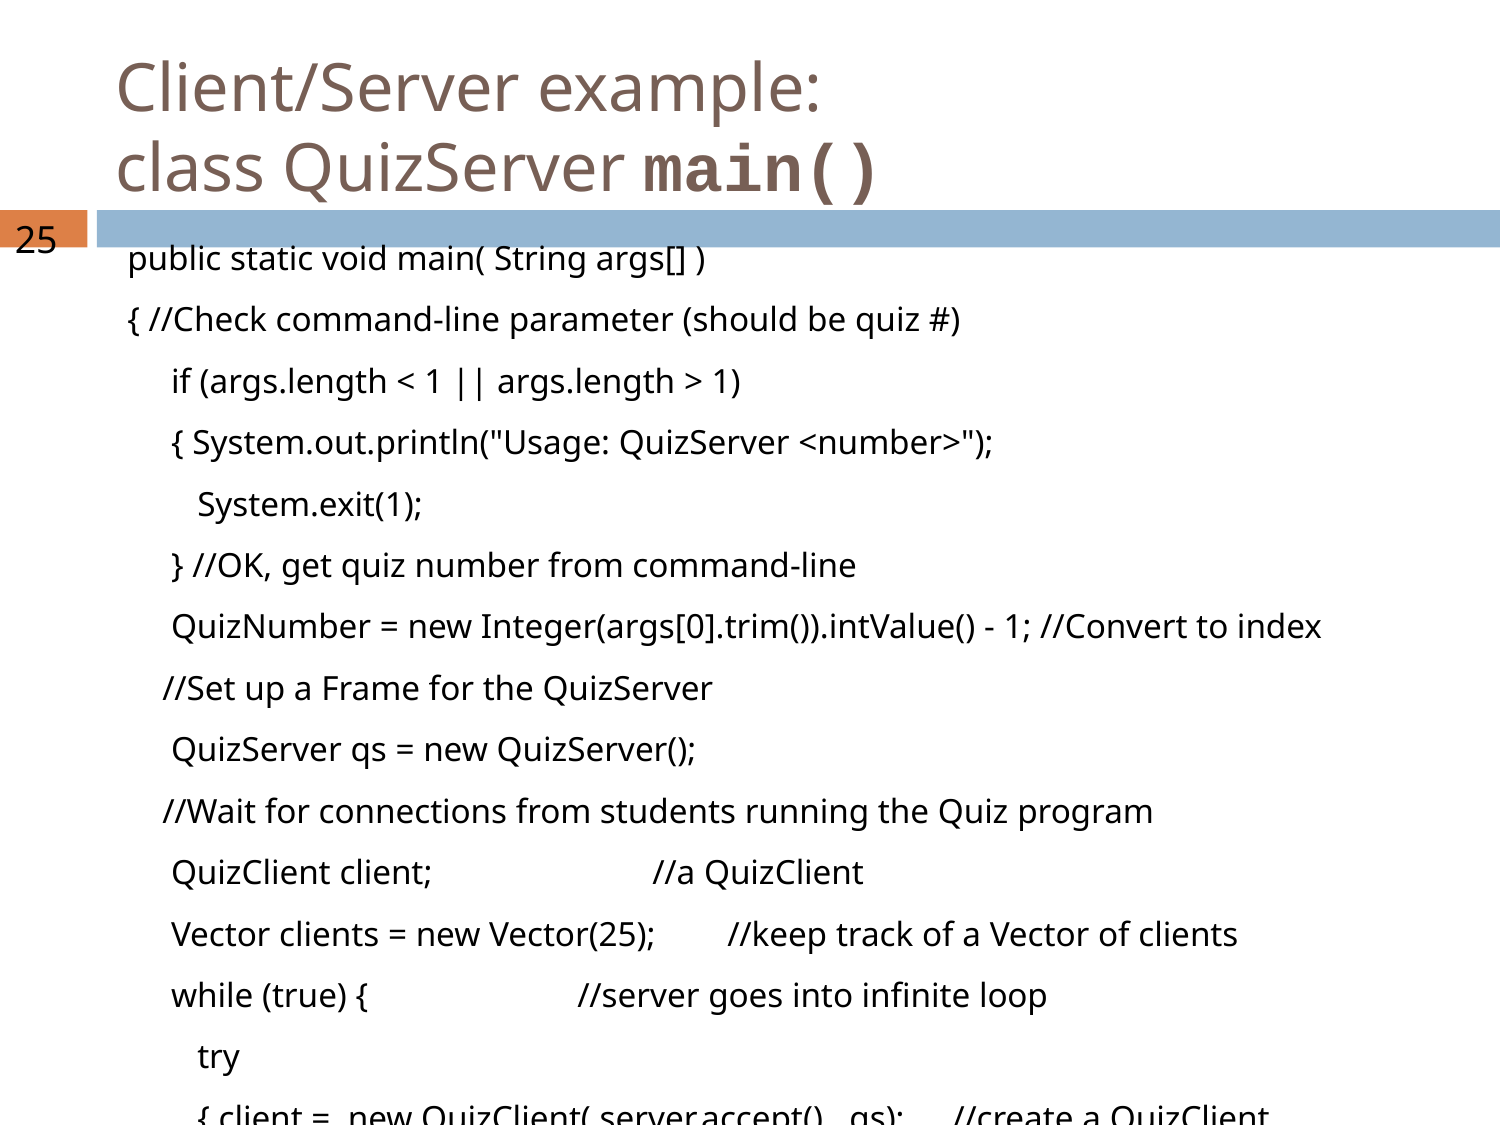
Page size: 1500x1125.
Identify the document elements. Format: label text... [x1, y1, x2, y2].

title Client/Server example: class QuizServer main() [100, 37, 1438, 200]
slide_number <number> [0, 208, 88, 249]
list public static void main( String args[] ) { //Check command-line parameter (should be quiz #) if (args.length < 1 || args.length > 1) { System.out.println("Usage: QuizServer <number>"); System.exit(1); } //OK, get quiz number from command-line QuizNumber = new Integer(args[0].trim()).intValue() - 1; //Convert to index //Set up a Frame for the QuizServer QuizServer qs = new QuizServer(); //Wait for connections from students running the Quiz program QuizClient client; //a QuizClient Vector clients = new Vector(25); //keep track of a Vector of clients while (true) { //server goes into infinite loop try { client = new QuizClient( server.accept(), qs); //create a QuizClient client.start(); //What is start()? clients.addElement(client); } catch (IOException e) { System.out.println("QuizServer couldn't accept QuizClient connection"); } } //main() [112, 237, 1475, 1125]
